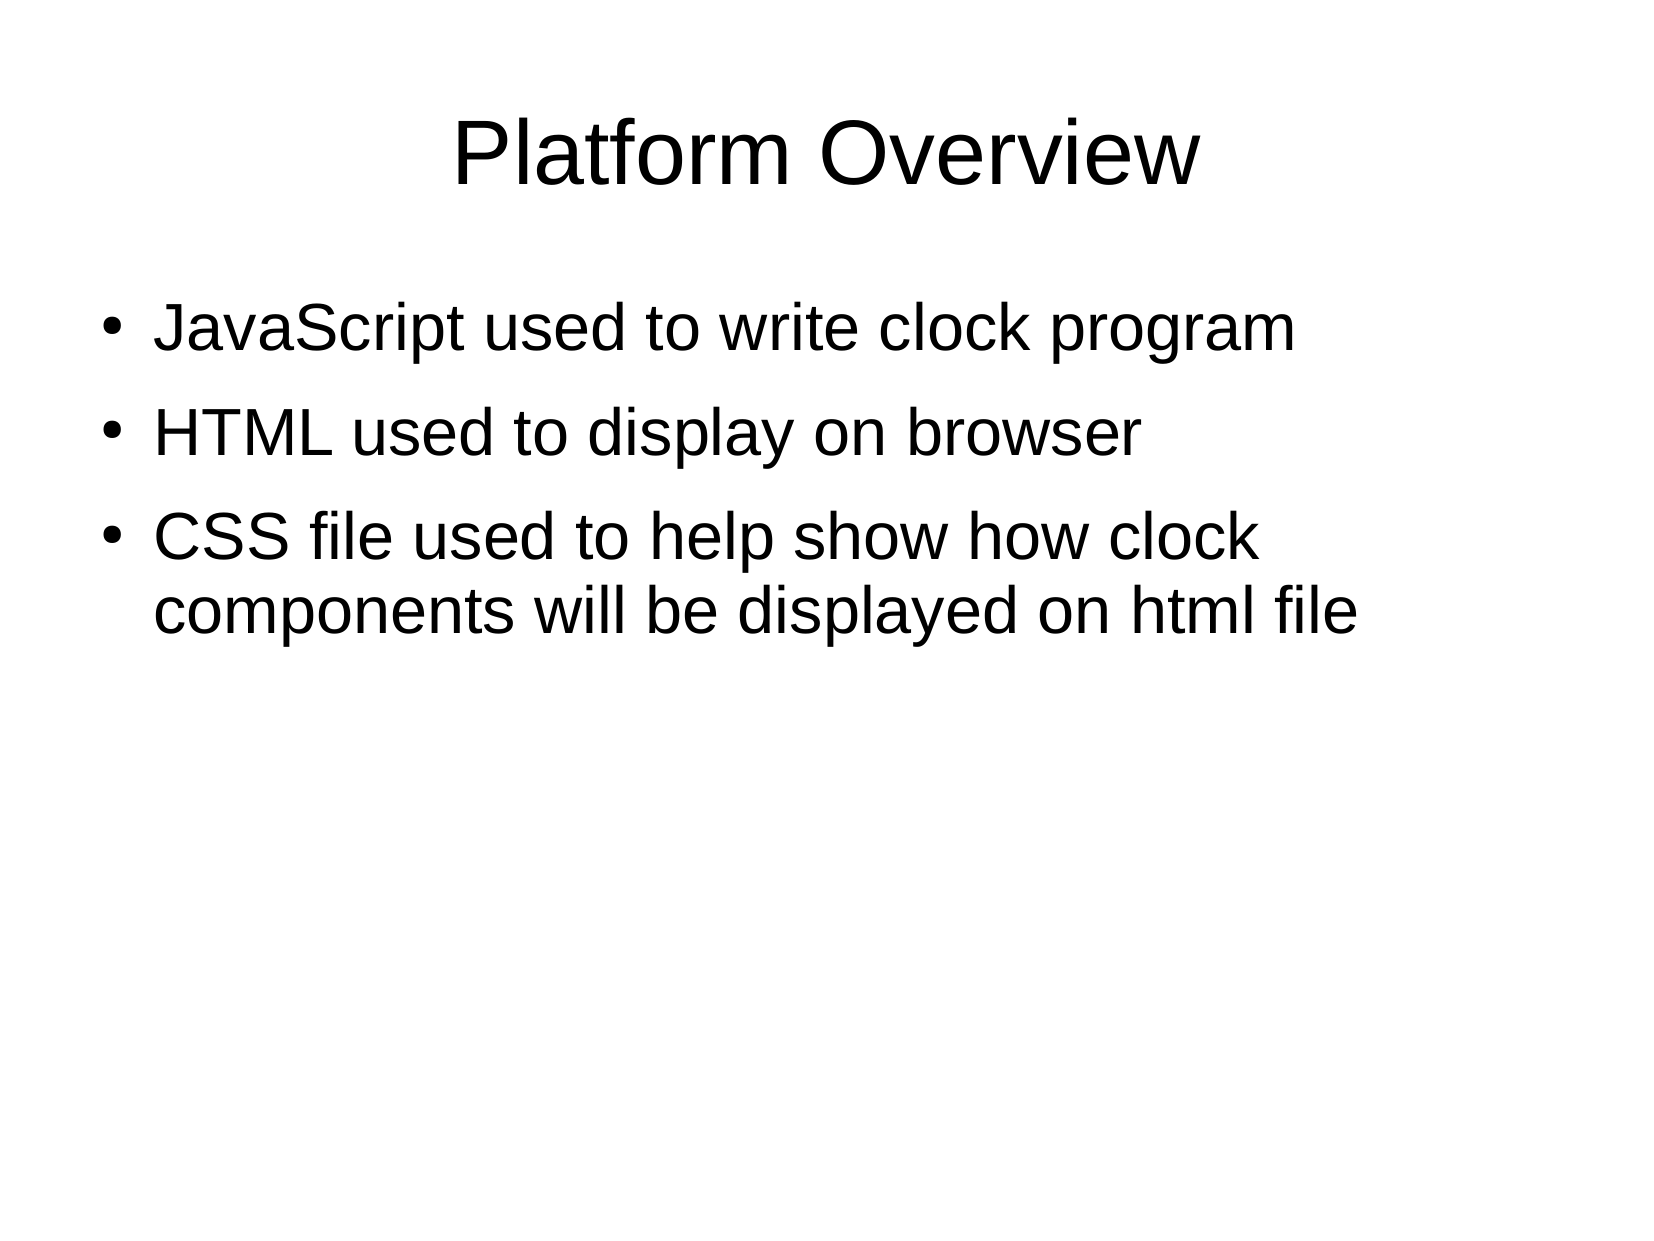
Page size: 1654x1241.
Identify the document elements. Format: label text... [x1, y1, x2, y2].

list JavaScript used to write clock program HTML used to display on browser CSS file used to help show how clock components will be displayed on html file [82, 290, 1571, 1010]
title Platform Overview [82, 49, 1571, 257]
